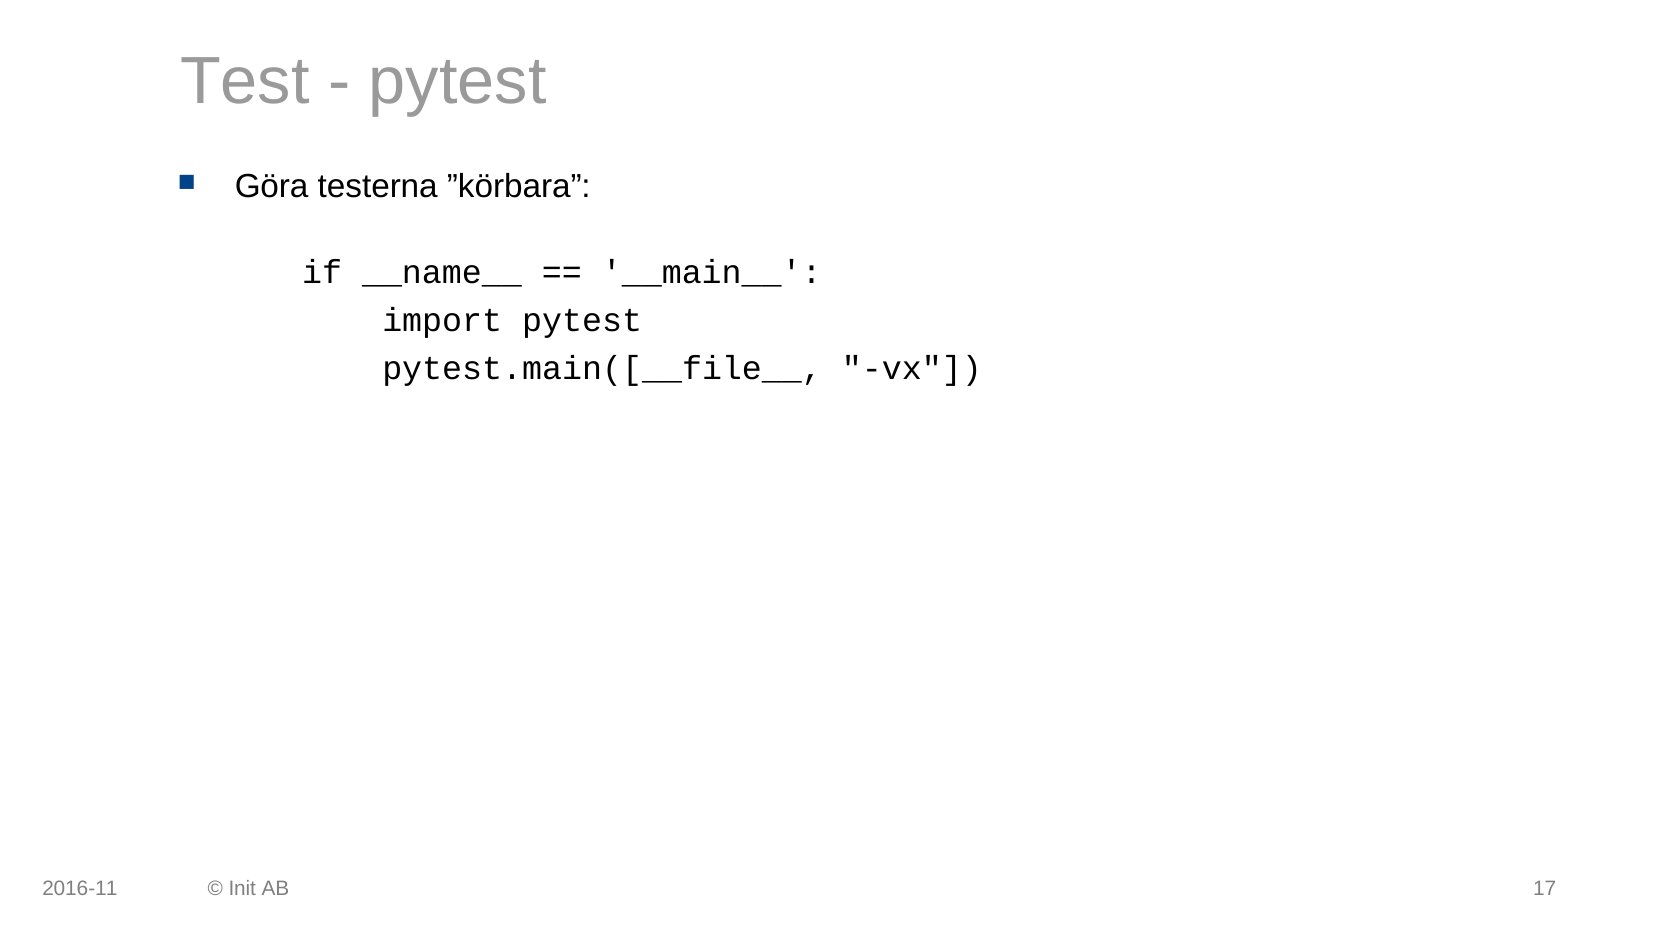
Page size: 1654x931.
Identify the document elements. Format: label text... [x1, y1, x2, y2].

text_box Göra testerna ”körbara”: if __name__ == '__main__': import pytest pytest.main([__file__, "-vx"]) [165, 156, 1489, 796]
text_box © Init AB [192, 857, 1461, 908]
text_box 2016-11 [27, 857, 166, 908]
text_box Test - pytest [165, 0, 1489, 125]
text_box <nummer> [1488, 857, 1571, 908]
